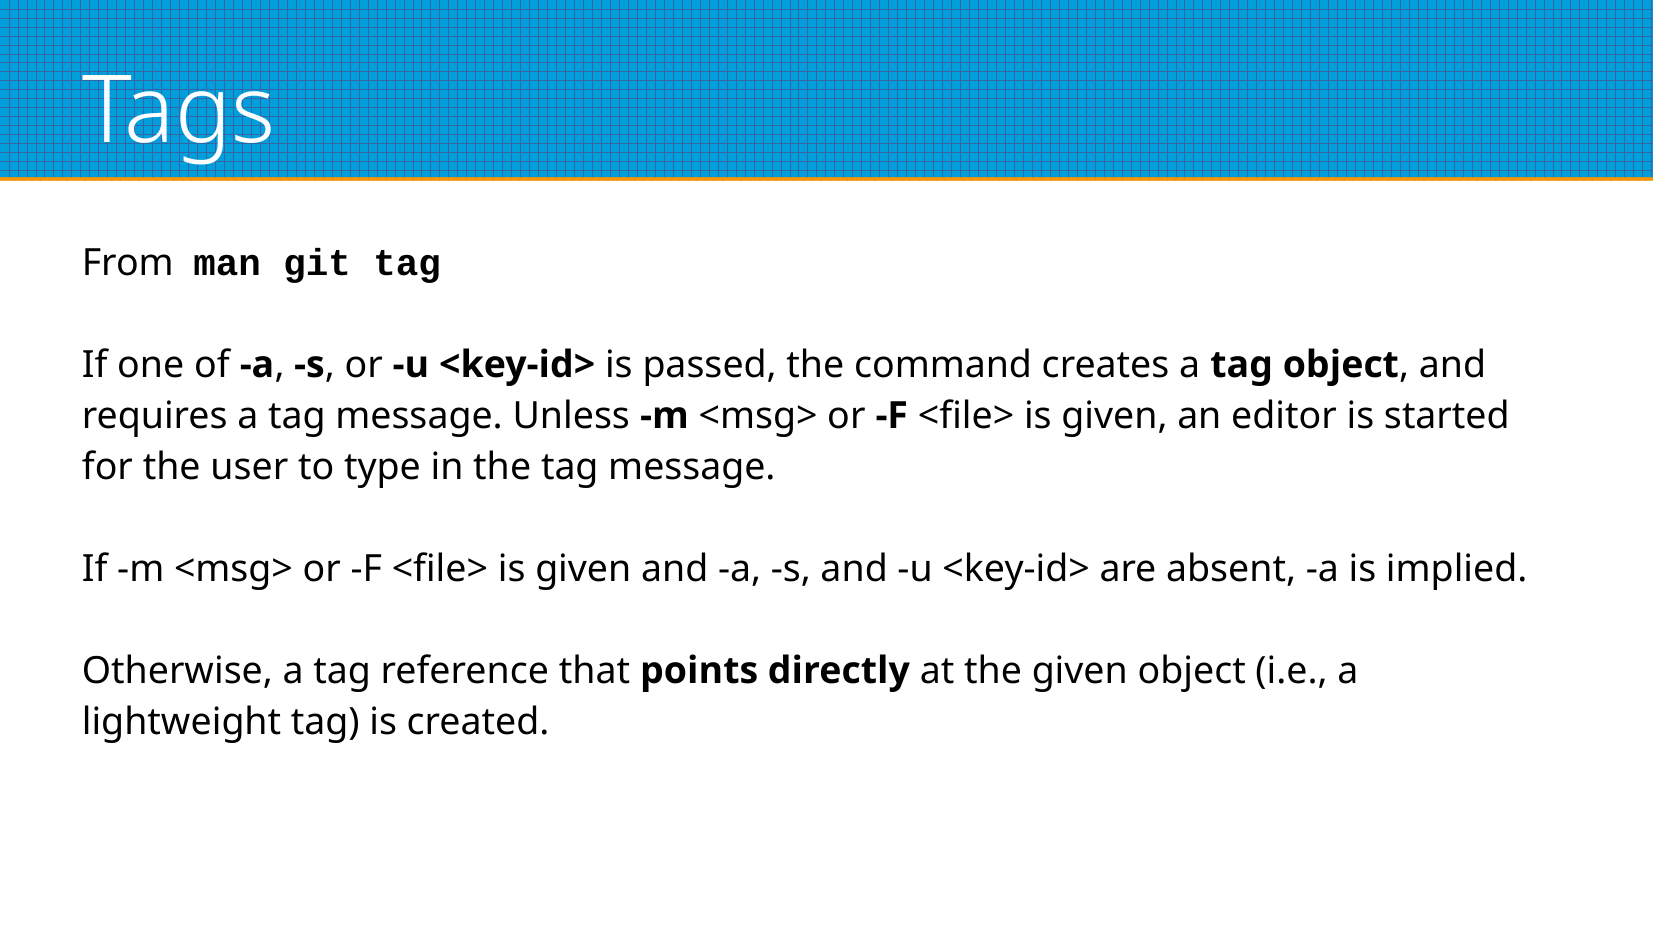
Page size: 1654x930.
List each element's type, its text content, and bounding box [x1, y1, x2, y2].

text_box From man git tag If one of -a, -s, or -u <key-id> is passed, the command creates a tag object, and requires a tag message. Unless -m <msg> or -F <file> is given, an editor is started for the user to type in the tag message. If -m <msg> or -F <file> is given and -a, -s, and -u <key-id> are absent, -a is implied. Otherwise, a tag reference that points directly at the given object (i.e., a lightweight tag) is created. [75, 229, 1540, 803]
title Tags [82, 14, 1571, 171]
